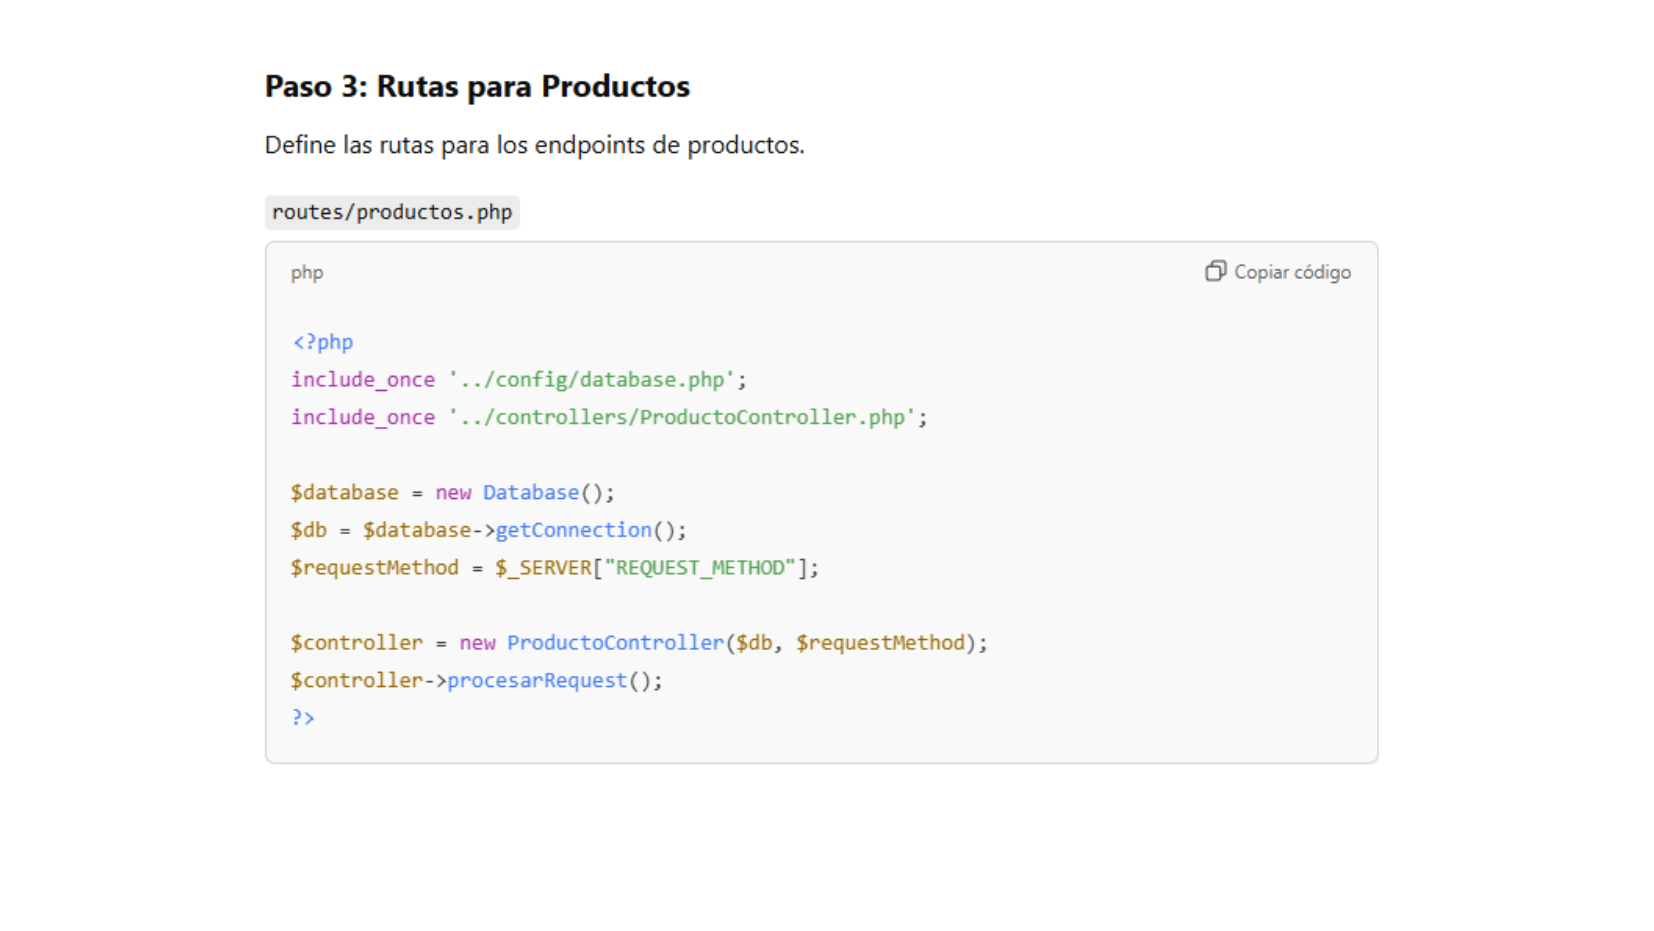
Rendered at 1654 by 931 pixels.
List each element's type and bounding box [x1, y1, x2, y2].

picture [209, 47, 1462, 794]
